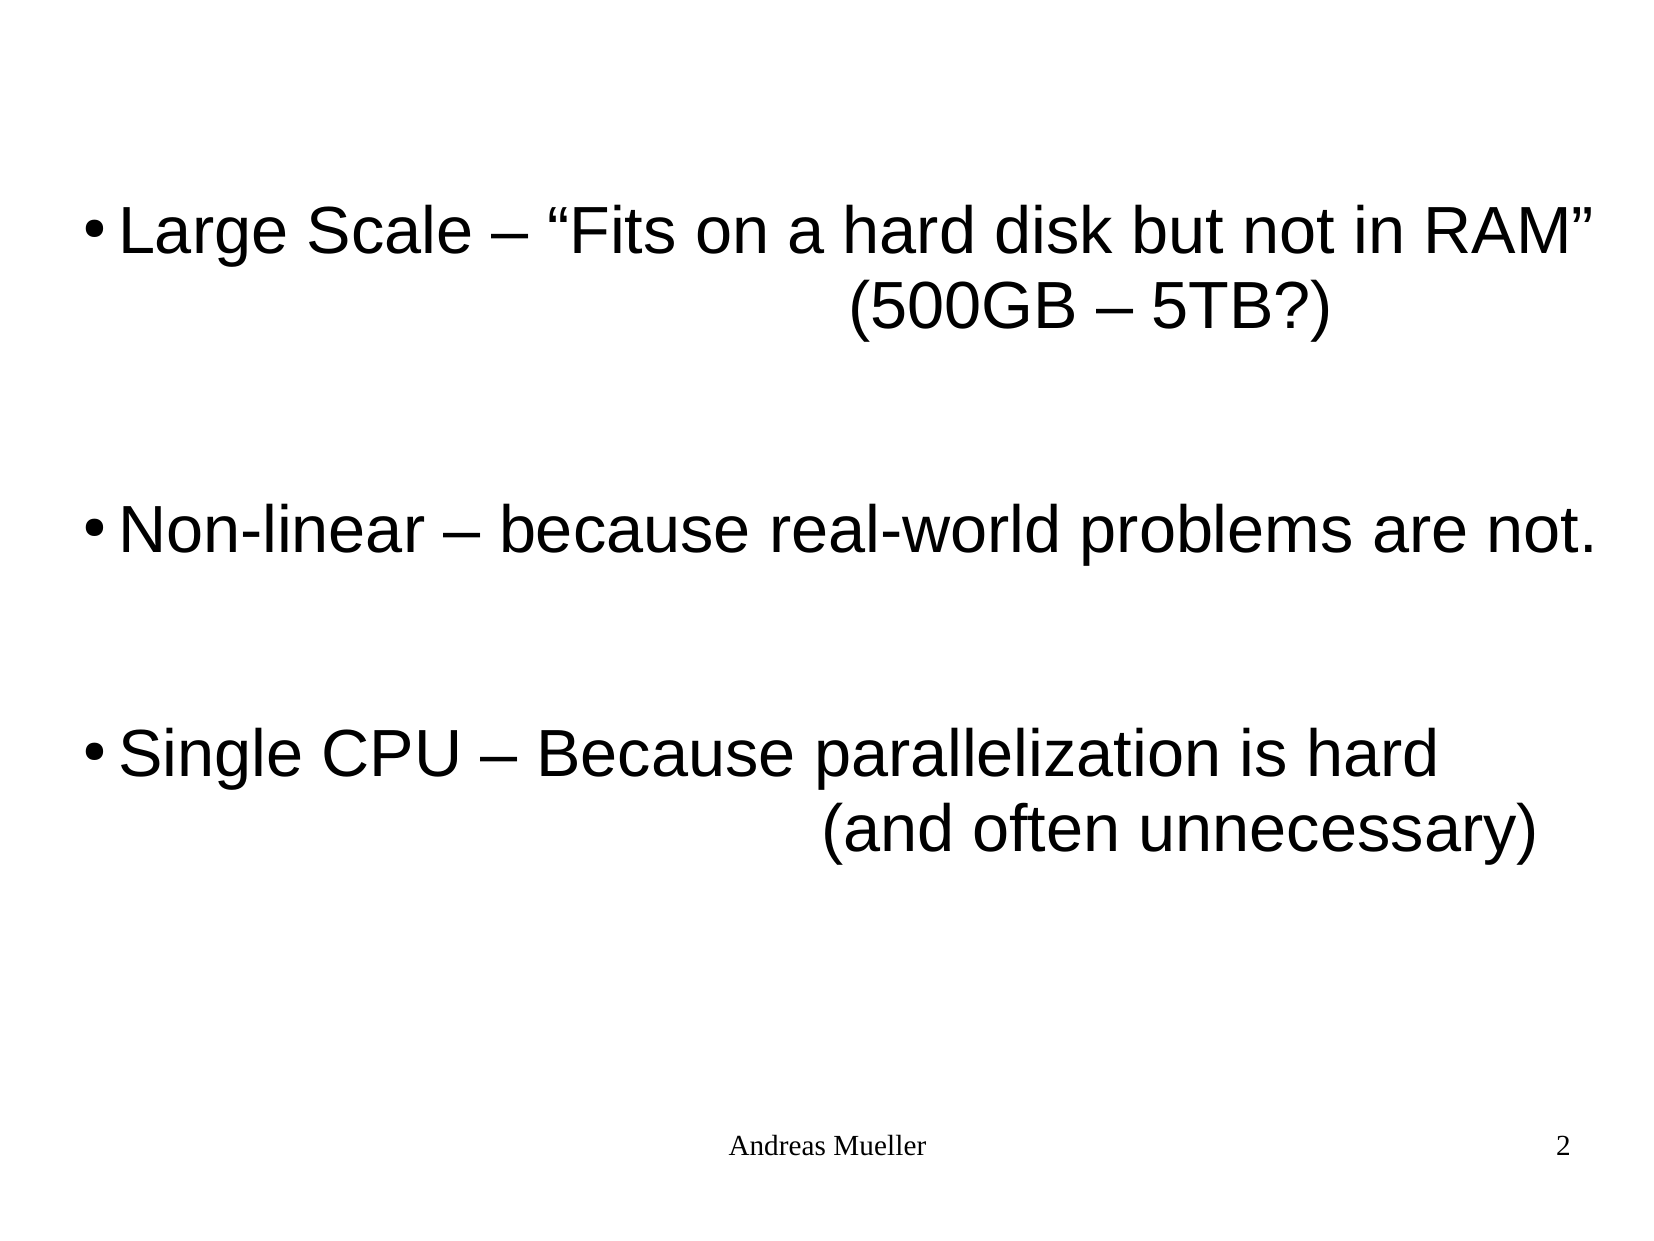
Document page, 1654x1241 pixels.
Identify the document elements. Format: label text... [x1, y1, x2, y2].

subtitle Large Scale – “Fits on a hard disk but not in RAM” (500GB – 5TB?) Non-linear – because real-world problems are not. Single CPU – Because parallelization is hard (and often unnecessary) [82, 49, 1606, 1010]
